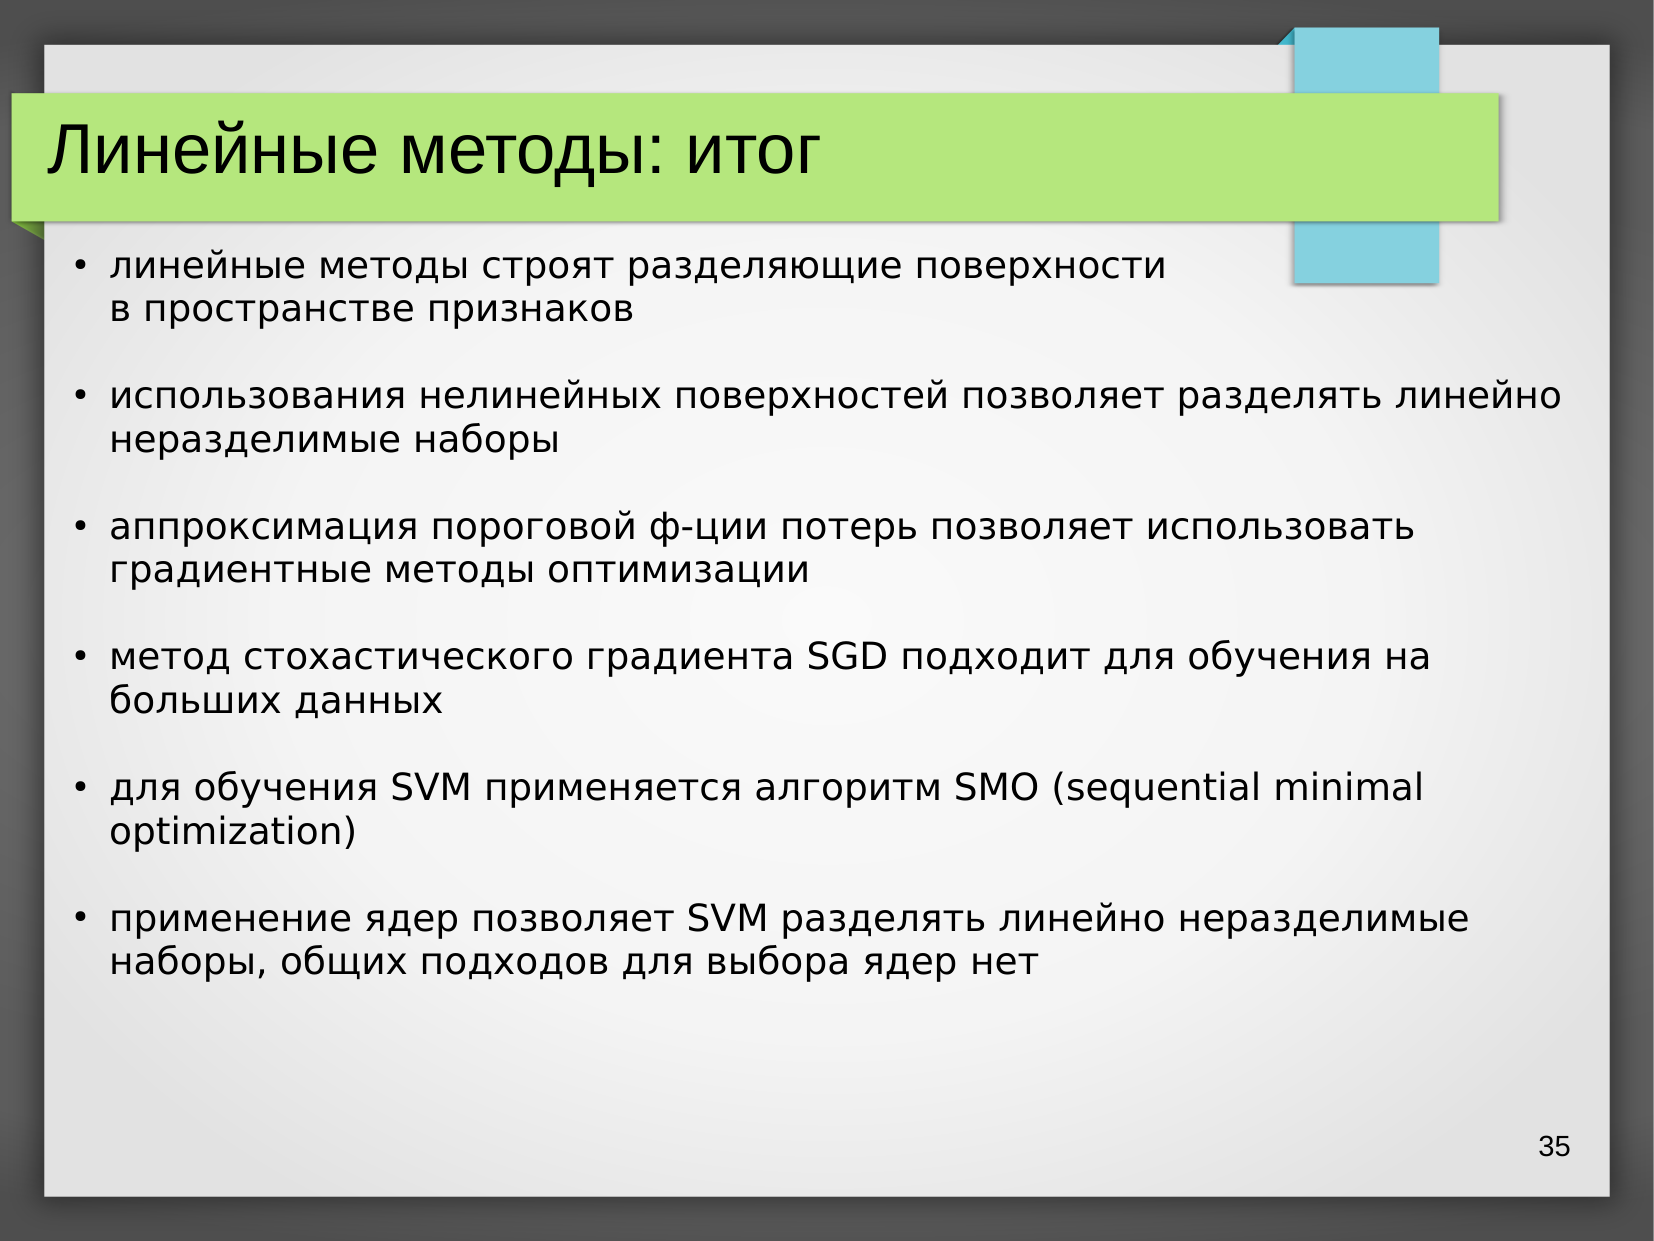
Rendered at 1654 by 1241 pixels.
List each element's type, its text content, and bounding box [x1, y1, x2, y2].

text_box линейные методы строят разделяющие поверхности в пространстве признаков использования нелинейных поверхностей позволяет разделять линейно неразделимые наборы аппроксимация пороговой ф-ции потерь позволяет использовать градиентные методы оптимизации метод стохастического градиента SGD подходит для обучения на больших данных для обучения SVM применяется алгоритм SMO (sequential minimal optimization) применение ядер позволяет SVM разделять линейно неразделимые наборы, общих подходов для выбора ядер нет [59, 236, 1607, 1122]
title Линейные методы: итог [47, 109, 1501, 190]
picture [0, 0, 1654, 1241]
